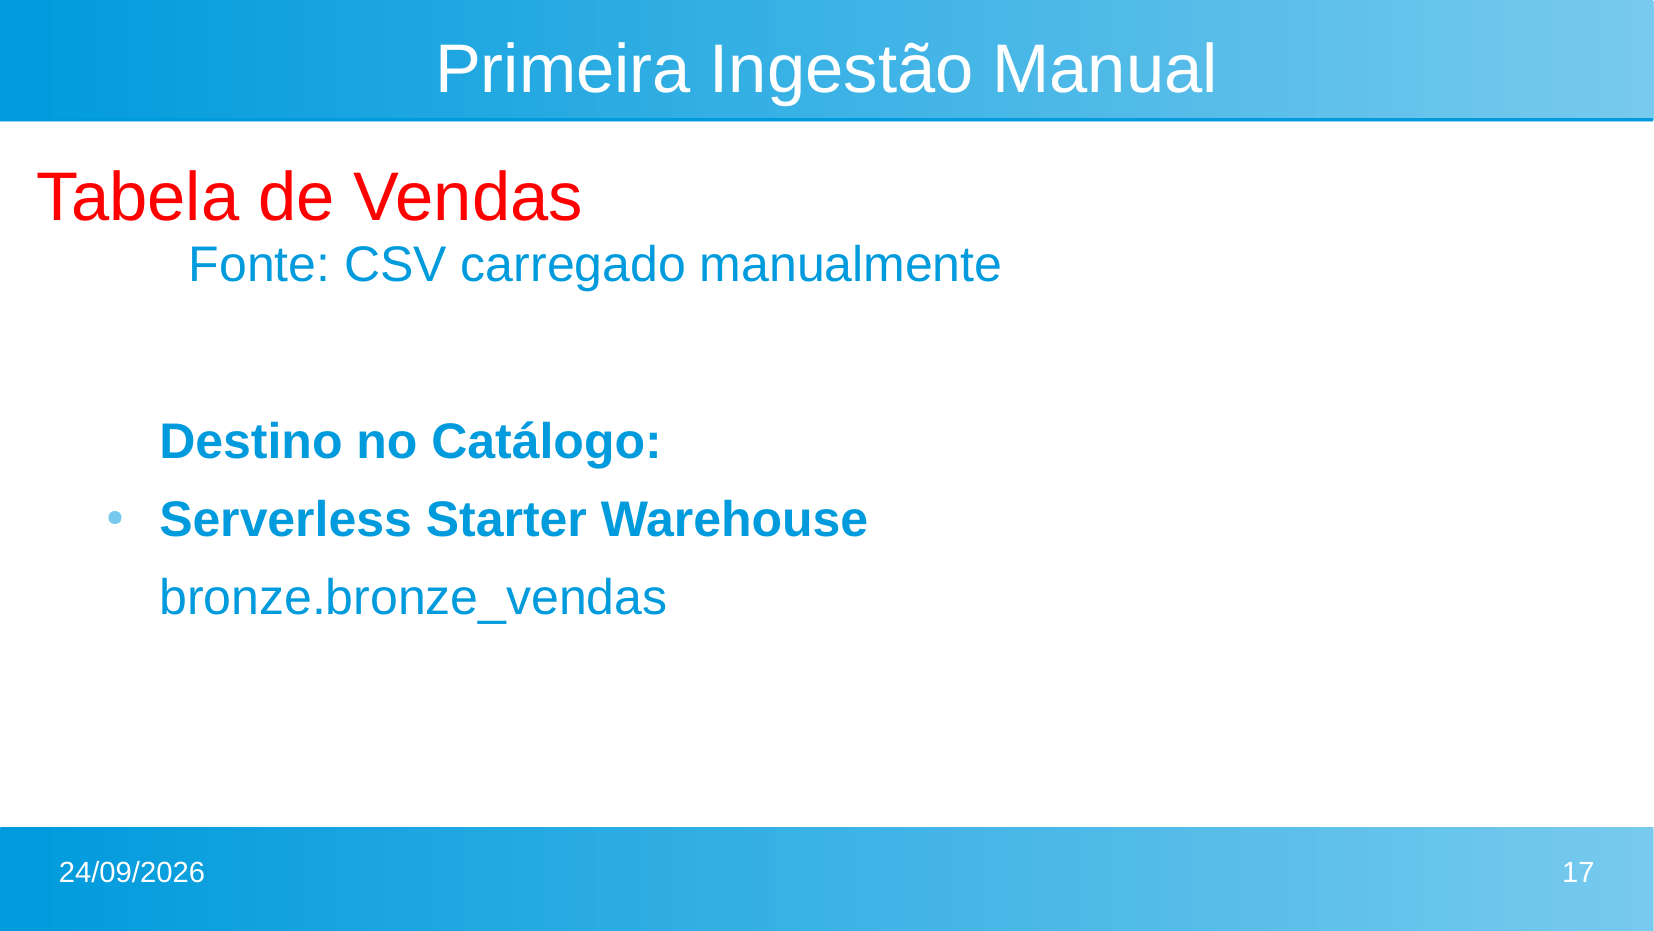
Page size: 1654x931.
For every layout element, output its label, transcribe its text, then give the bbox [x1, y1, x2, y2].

title Primeira Ingestão Manual [59, 29, 1595, 108]
list Destino no Catálogo: Serverless Starter Warehouse bronze.bronze_vendas [88, 413, 886, 680]
title Tabela de Vendas [29, 157, 591, 237]
list Fonte: CSV carregado manualmente [118, 236, 1625, 296]
